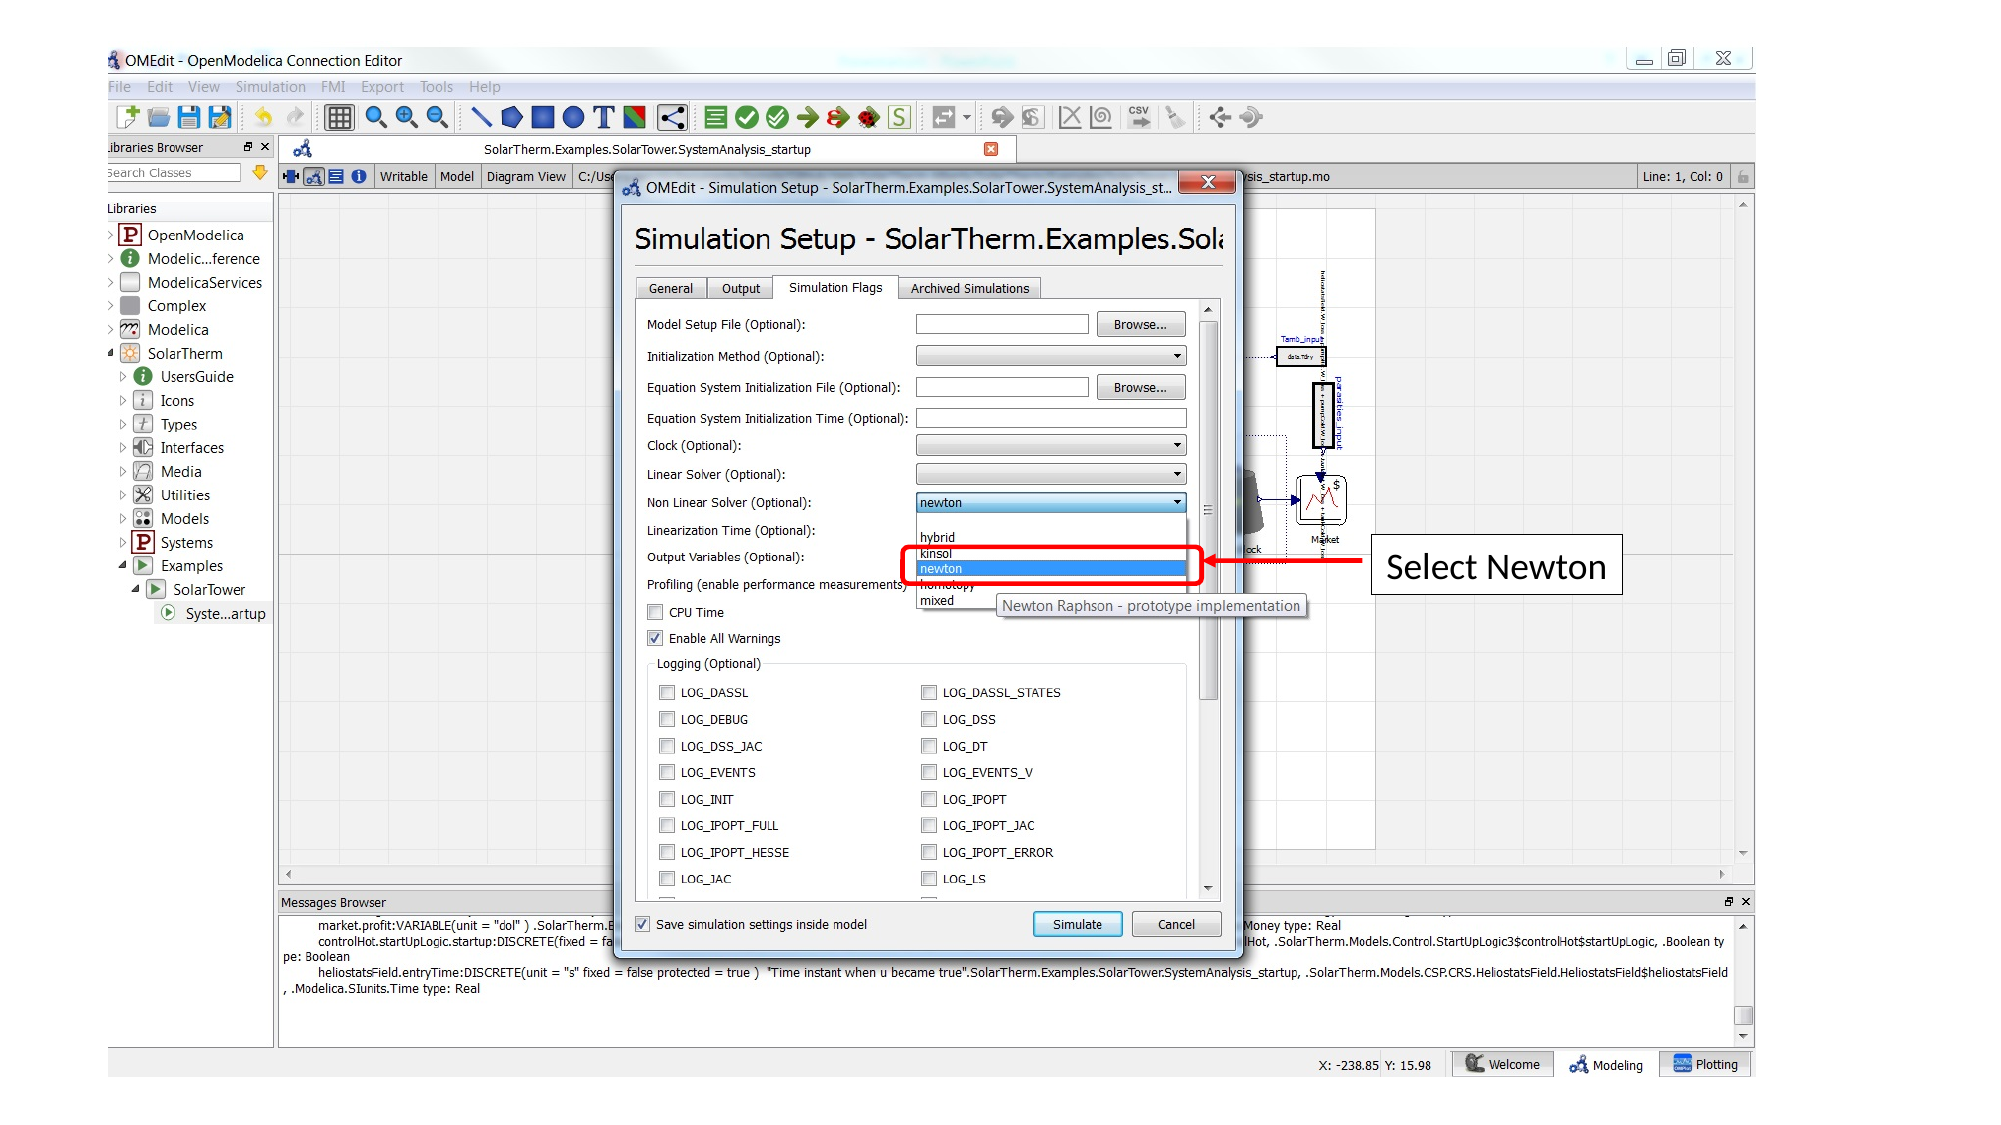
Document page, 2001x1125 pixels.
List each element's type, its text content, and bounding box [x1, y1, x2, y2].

picture [108, 41, 1759, 1077]
text_box Select Newton [1371, 534, 1623, 595]
